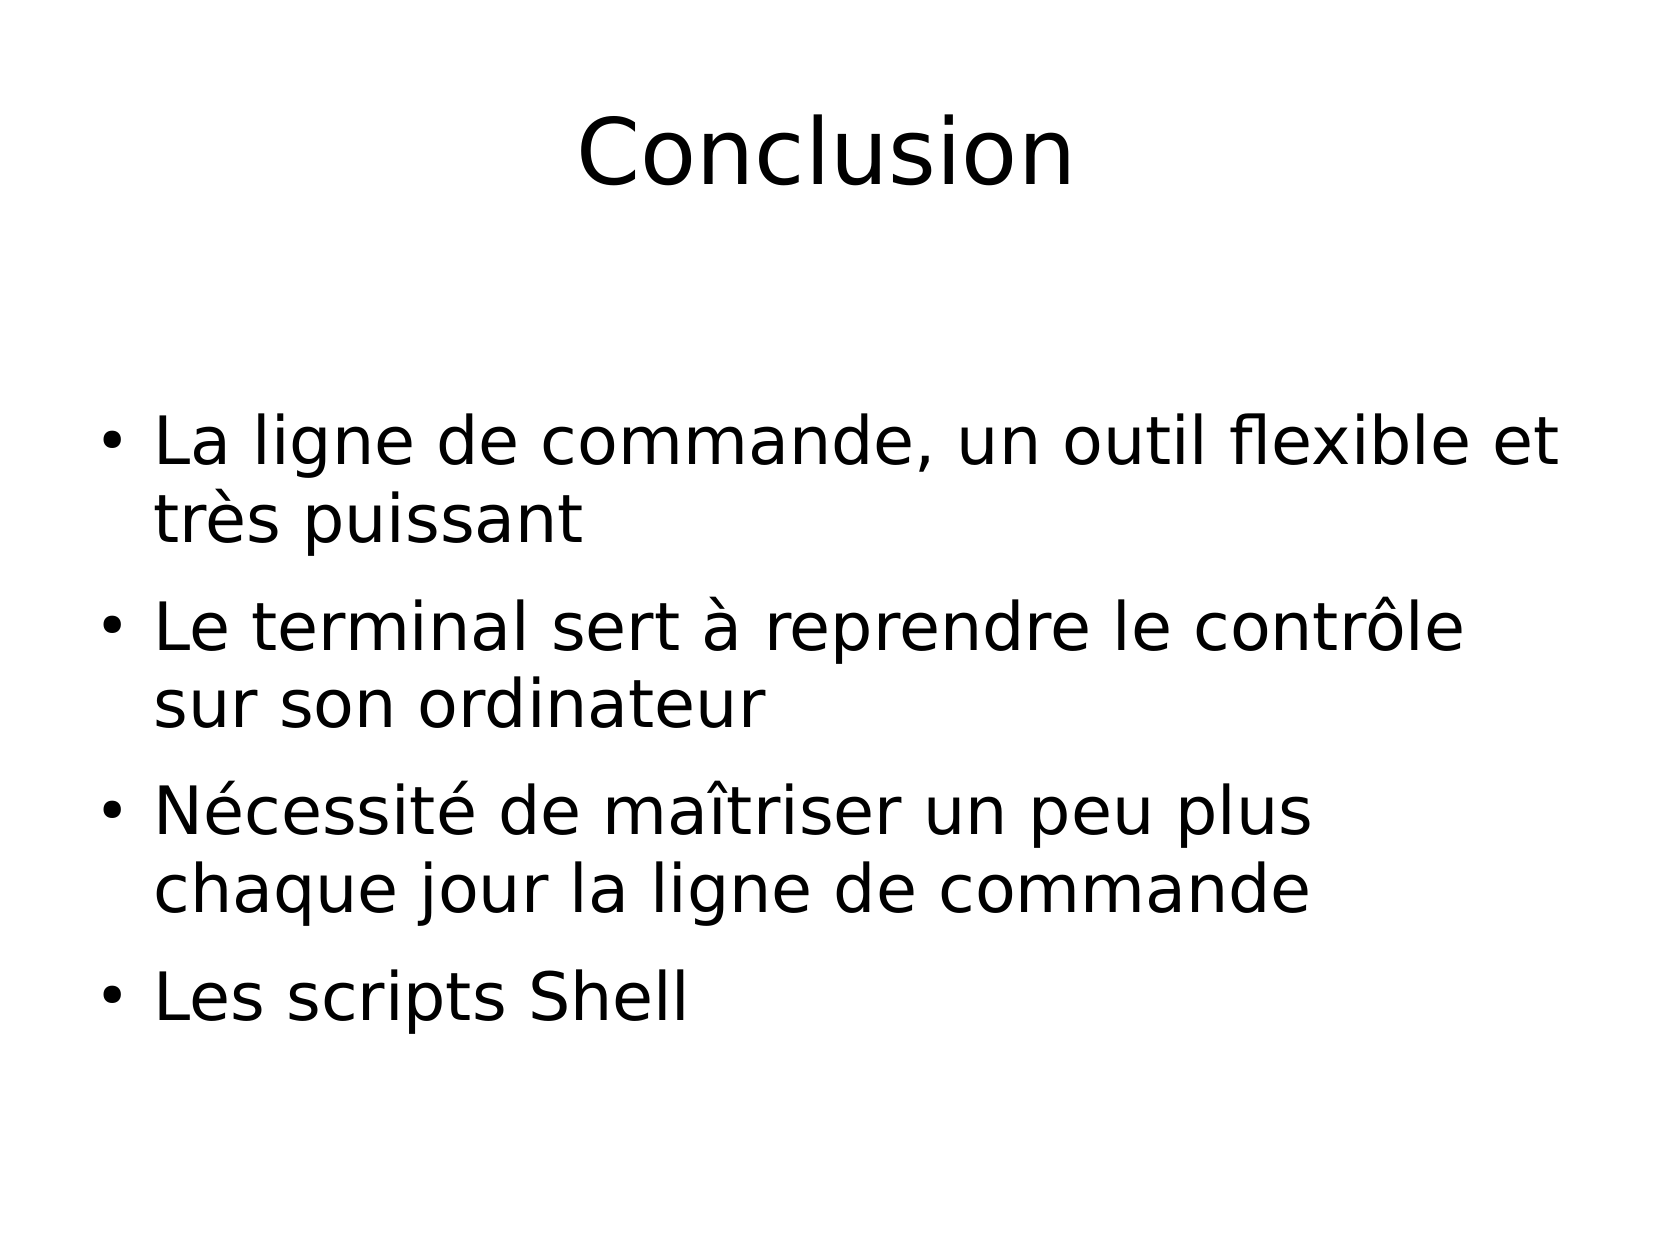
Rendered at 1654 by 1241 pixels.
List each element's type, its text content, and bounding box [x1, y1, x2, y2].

list La ligne de commande, un outil flexible et très puissant Le terminal sert à reprendre le contrôle sur son ordinateur Nécessité de maîtriser un peu plus chaque jour la ligne de commande Les scripts Shell [82, 402, 1571, 1123]
title Conclusion [82, 49, 1571, 257]
